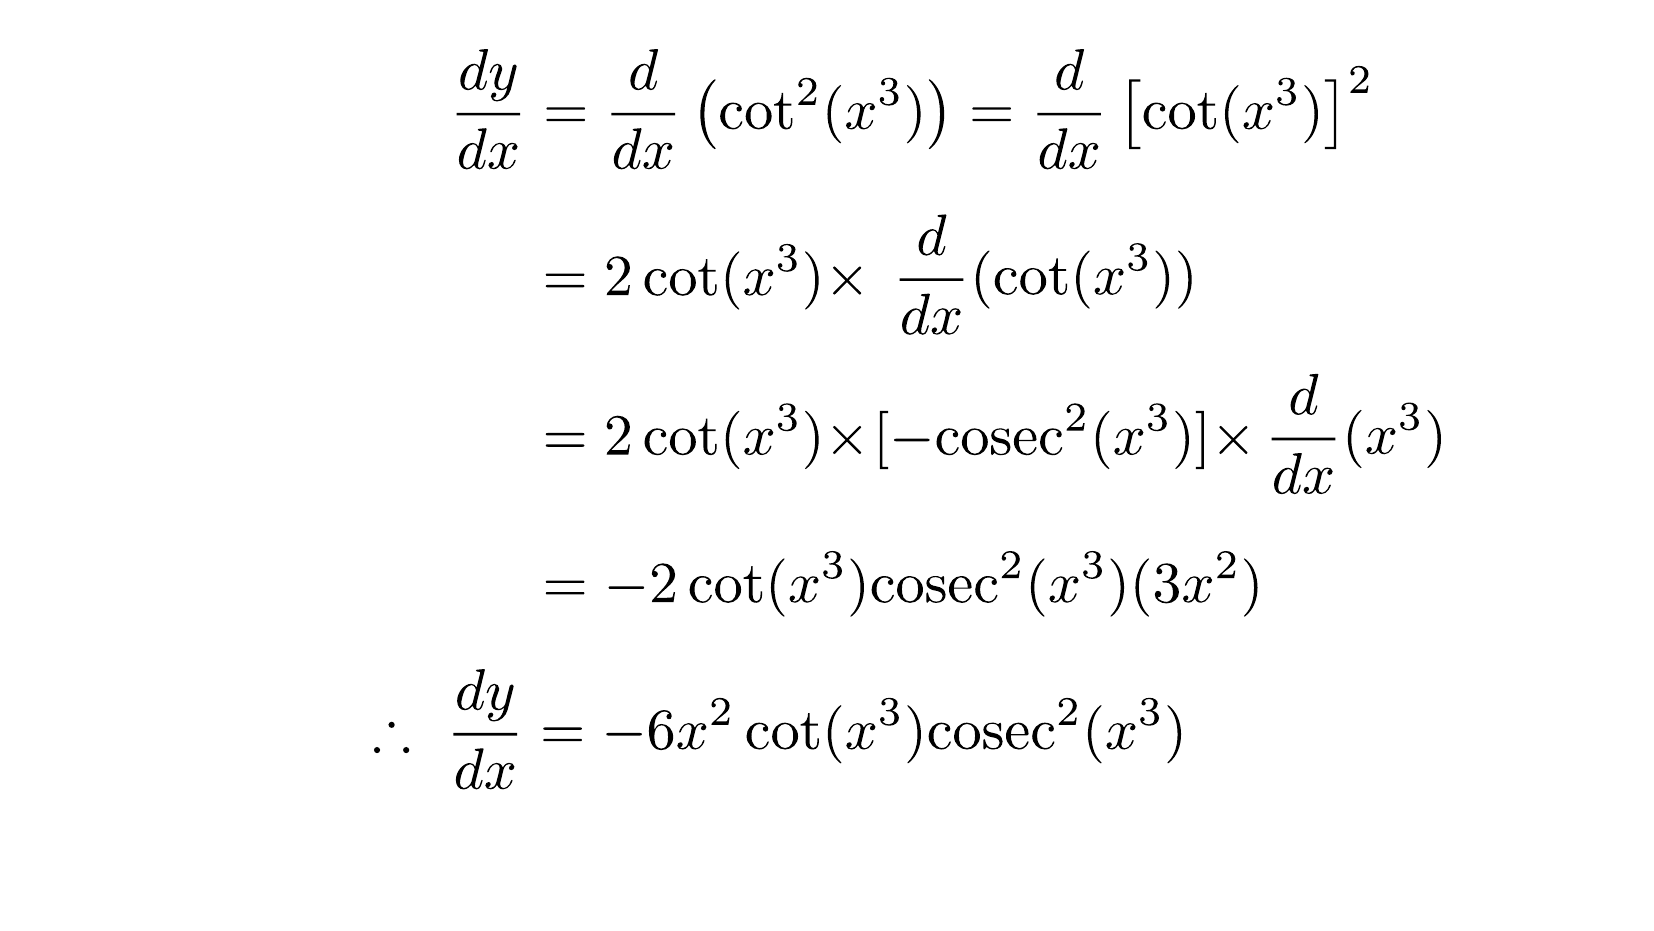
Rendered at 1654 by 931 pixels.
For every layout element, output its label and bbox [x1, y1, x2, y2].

text_box [1271, 373, 1442, 495]
text_box [545, 243, 862, 310]
text_box [899, 214, 1192, 335]
text_box [545, 403, 862, 470]
text_box [373, 669, 1182, 790]
text_box [545, 550, 1258, 617]
text_box [876, 403, 1248, 470]
title [47, 37, 1607, 898]
text_box [456, 49, 1369, 170]
